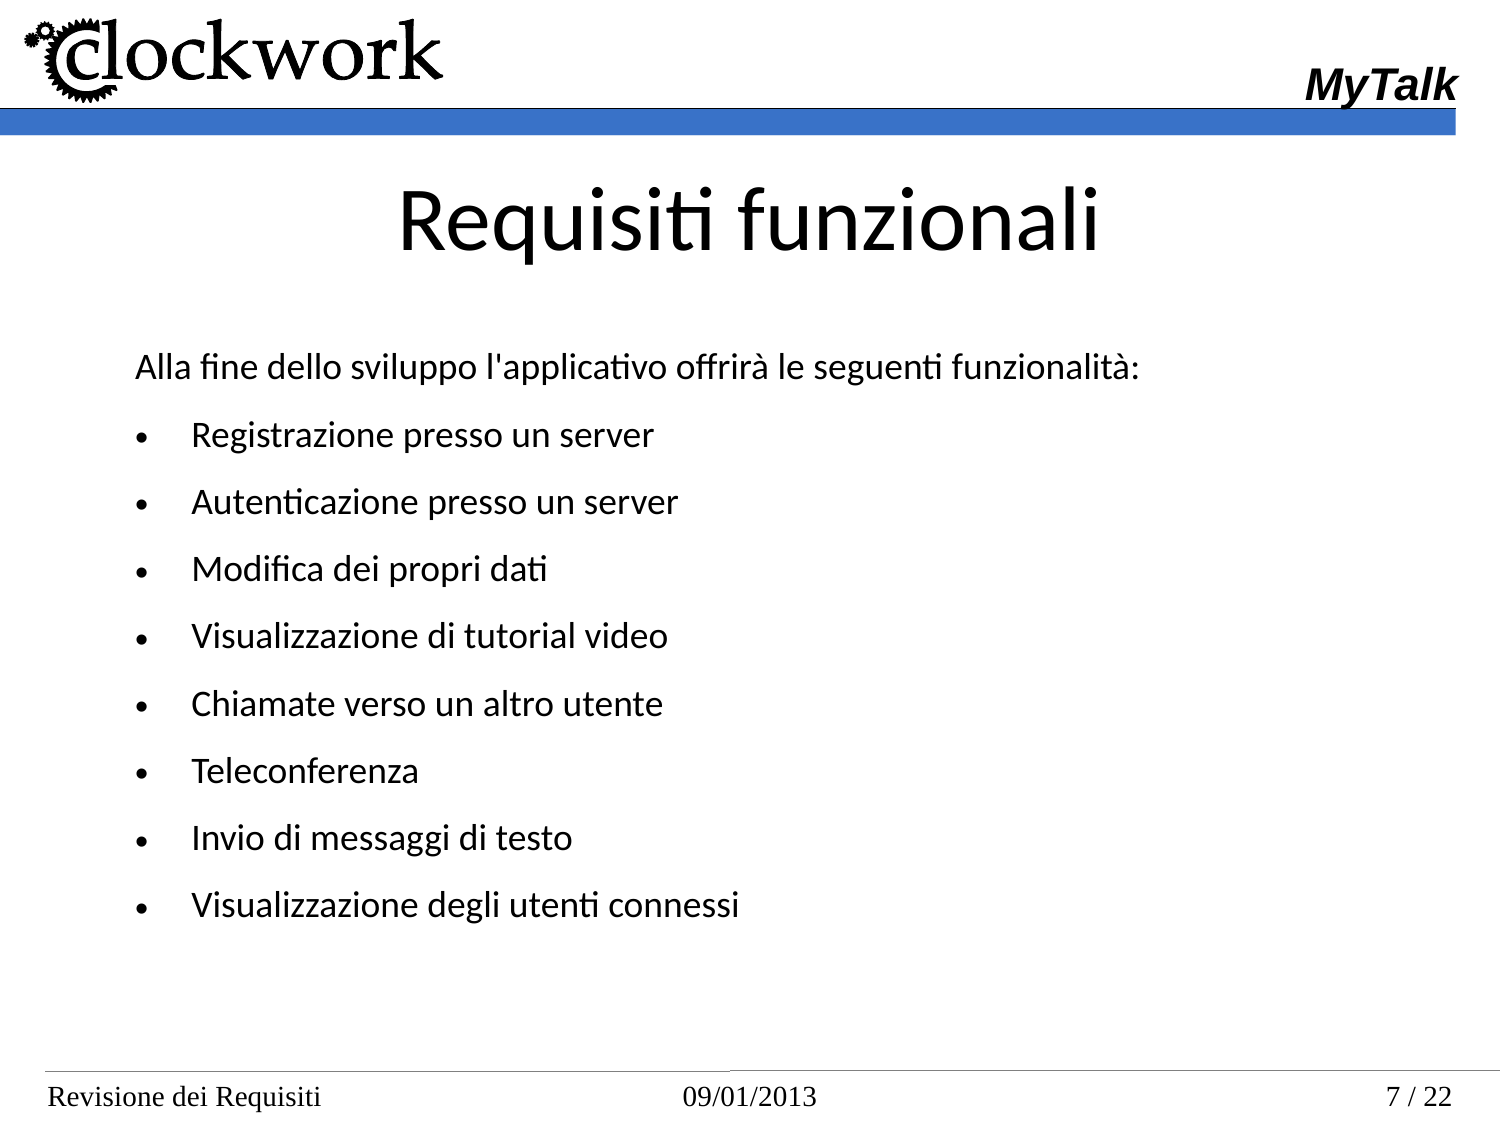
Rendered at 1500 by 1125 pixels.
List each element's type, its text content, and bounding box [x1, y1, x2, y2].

text_box Alla fine dello sviluppo l'applicativo offrirà le seguenti funzionalità: Registrazione presso un server Autenticazione presso un server Modifica dei propri dati Visualizzazione di tutorial video Chiamate verso un altro utente Teleconferenza Invio di messaggi di testo Visualizzazione degli utenti connessi [135, 268, 1366, 1011]
title Requisiti funzionali [75, 133, 1425, 322]
